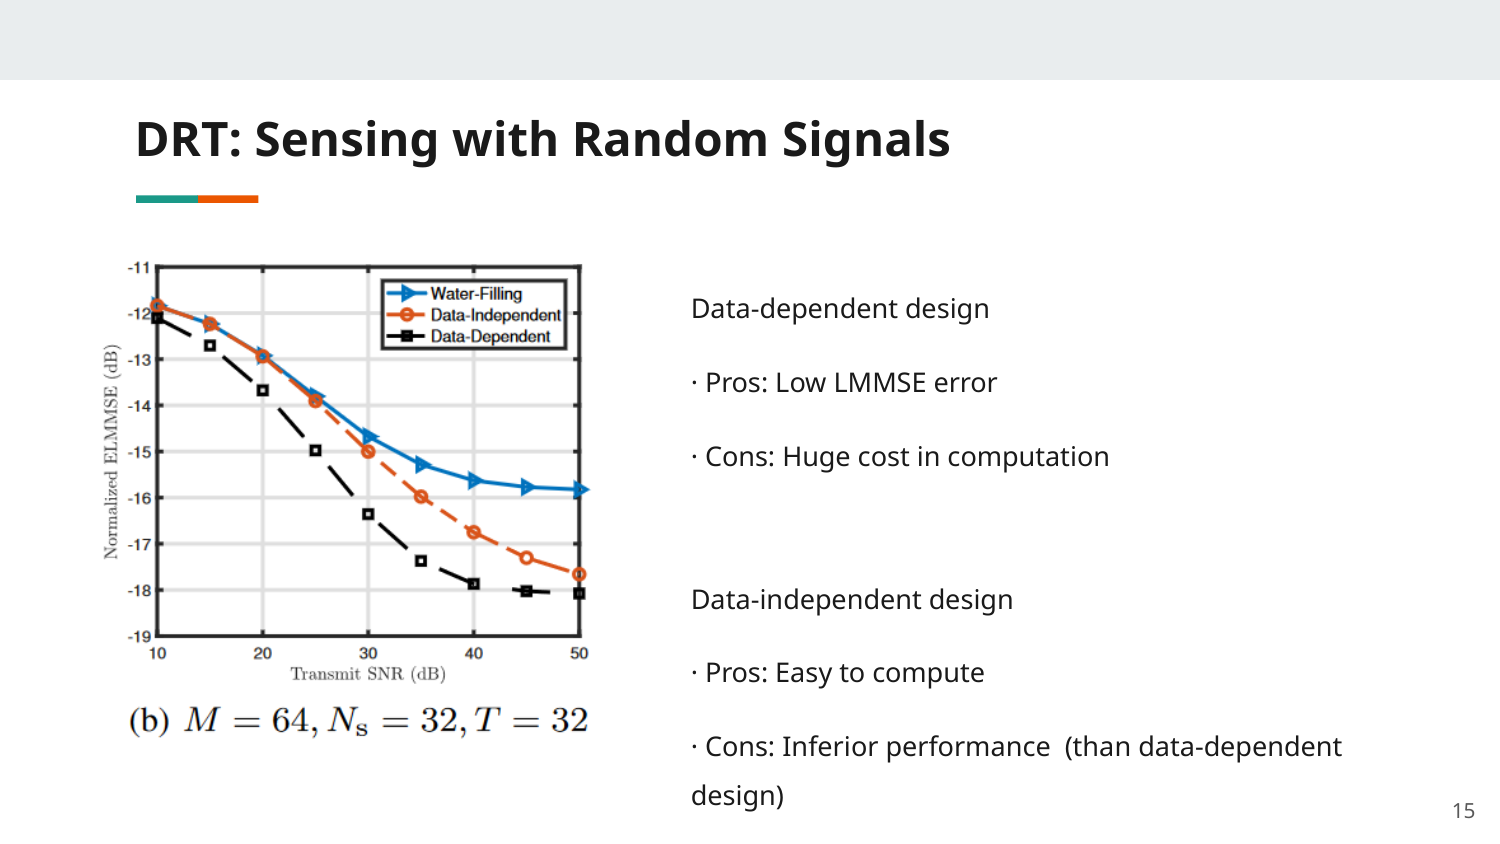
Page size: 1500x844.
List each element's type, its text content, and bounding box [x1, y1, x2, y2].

title DRT: Sensing with Random Signals [119, 93, 1381, 182]
text_box Data-dependent design · Pros: Low LMMSE error · Cons: Huge cost in computation [675, 260, 1168, 487]
picture [76, 235, 642, 745]
text_box Data-independent design · Pros: Easy to compute · Cons: Inferior performance (than data-dependent design) [675, 550, 1441, 826]
slide_number <number> [1400, 779, 1491, 844]
